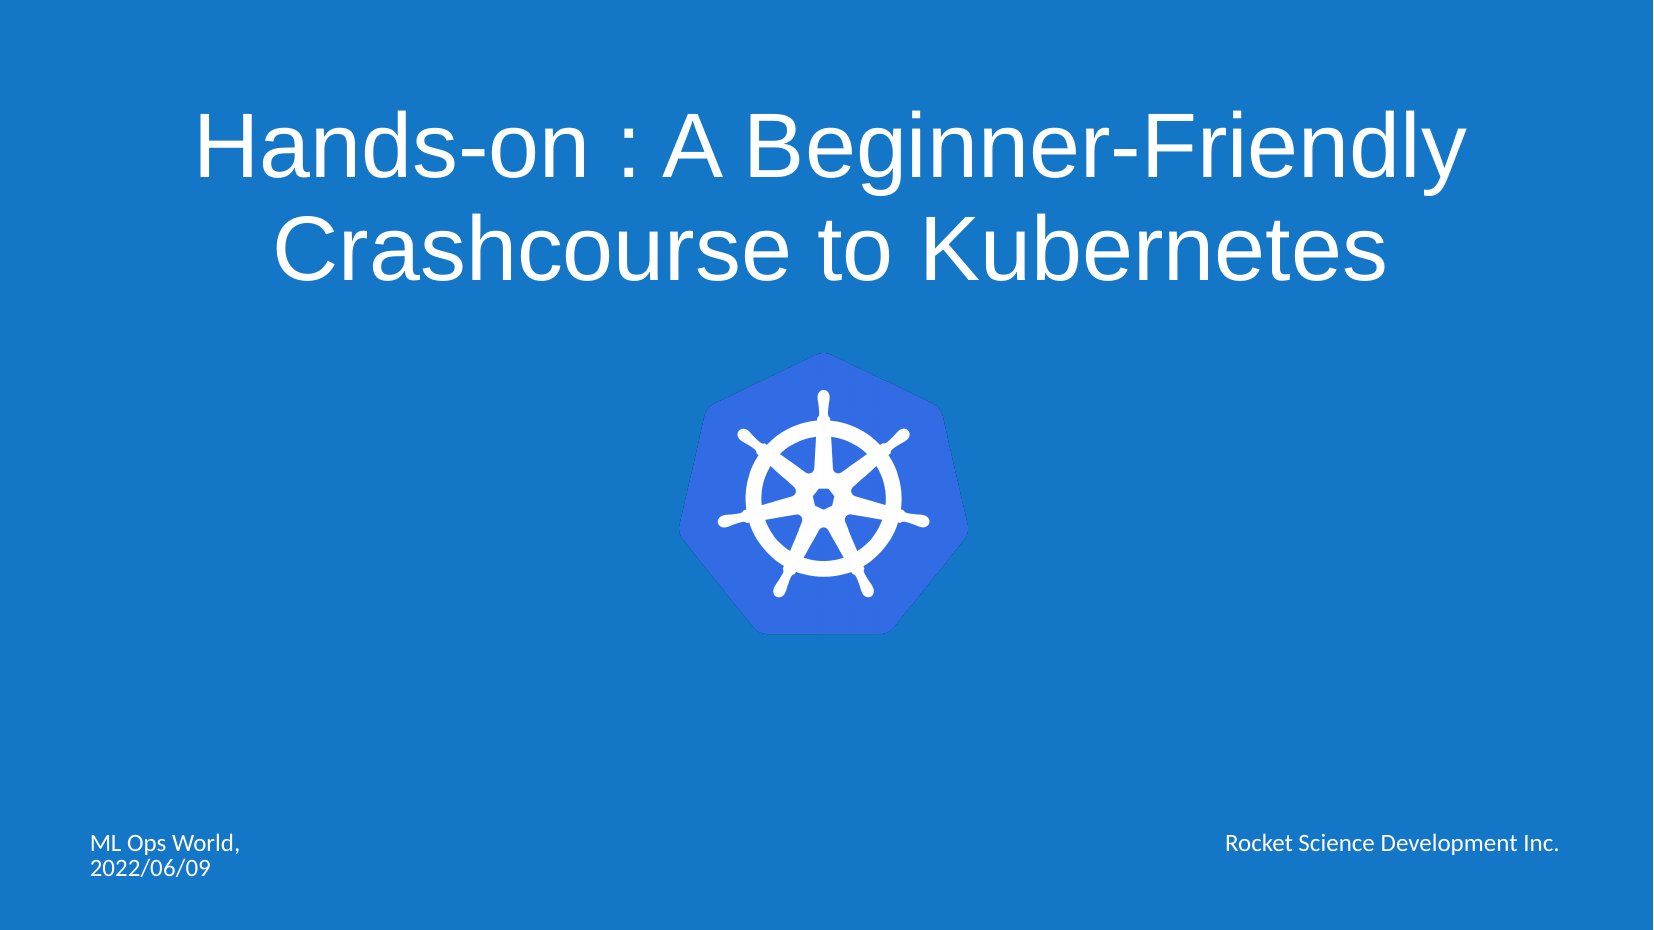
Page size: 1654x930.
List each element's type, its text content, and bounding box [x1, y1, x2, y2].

picture [675, 349, 972, 638]
text_box ML Ops World, 2022/06/09 [75, 825, 488, 896]
title Hands-on : A Beginner-Friendly Crashcourse to Kubernetes [87, 94, 1576, 301]
text_box Rocket Science Development Inc. [1050, 825, 1576, 865]
